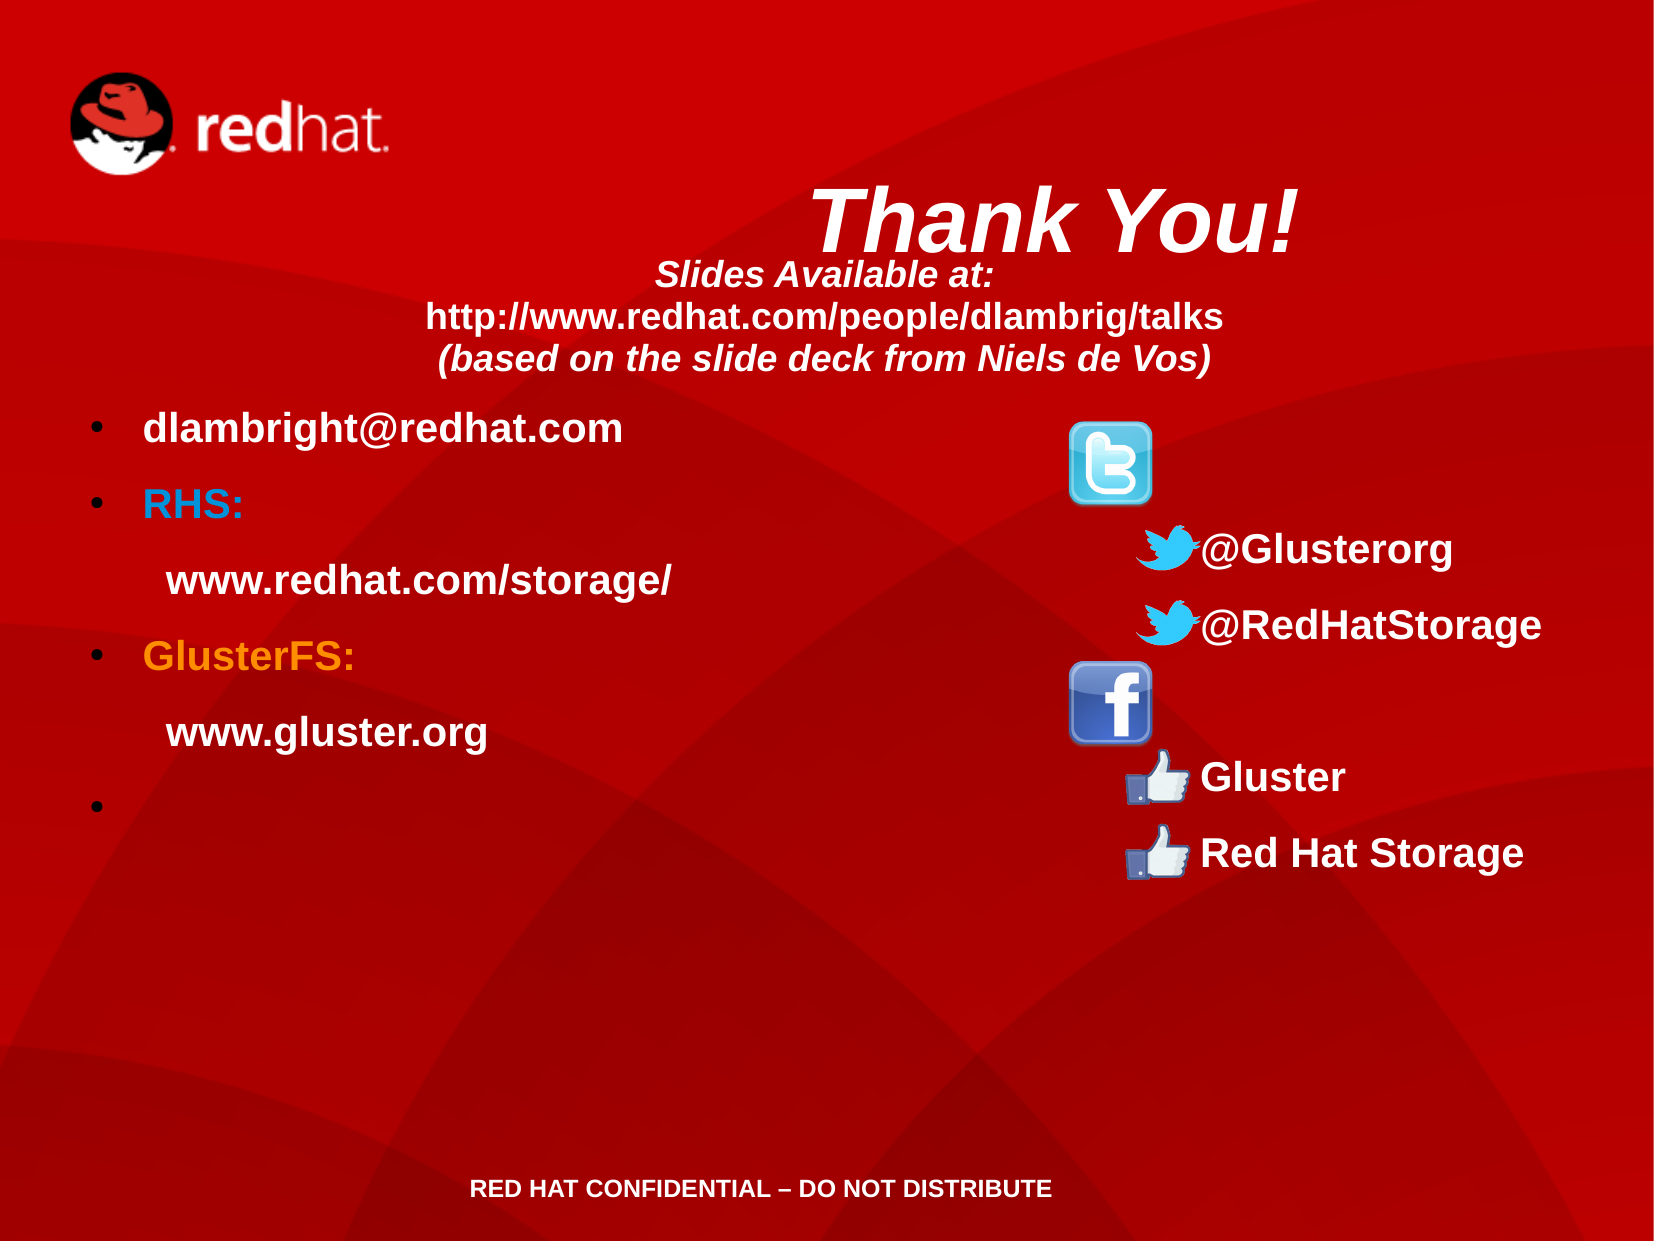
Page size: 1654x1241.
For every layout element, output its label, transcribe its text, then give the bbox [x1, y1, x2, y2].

list @Glusterorg @RedHatStorage Gluster Red Hat Storage [1200, 450, 1591, 1096]
text_box Slides Available at: http://www.redhat.com/people/dlambrig/talks (based on the slide deck from Niels de Vos) [262, 246, 1388, 387]
list dlambright@redhat.com RHS: www.redhat.com/storage/ GlusterFS: www.gluster.org [71, 405, 1036, 1141]
picture [0, 0, 1654, 1241]
text_box Thank You! [453, 127, 1654, 263]
